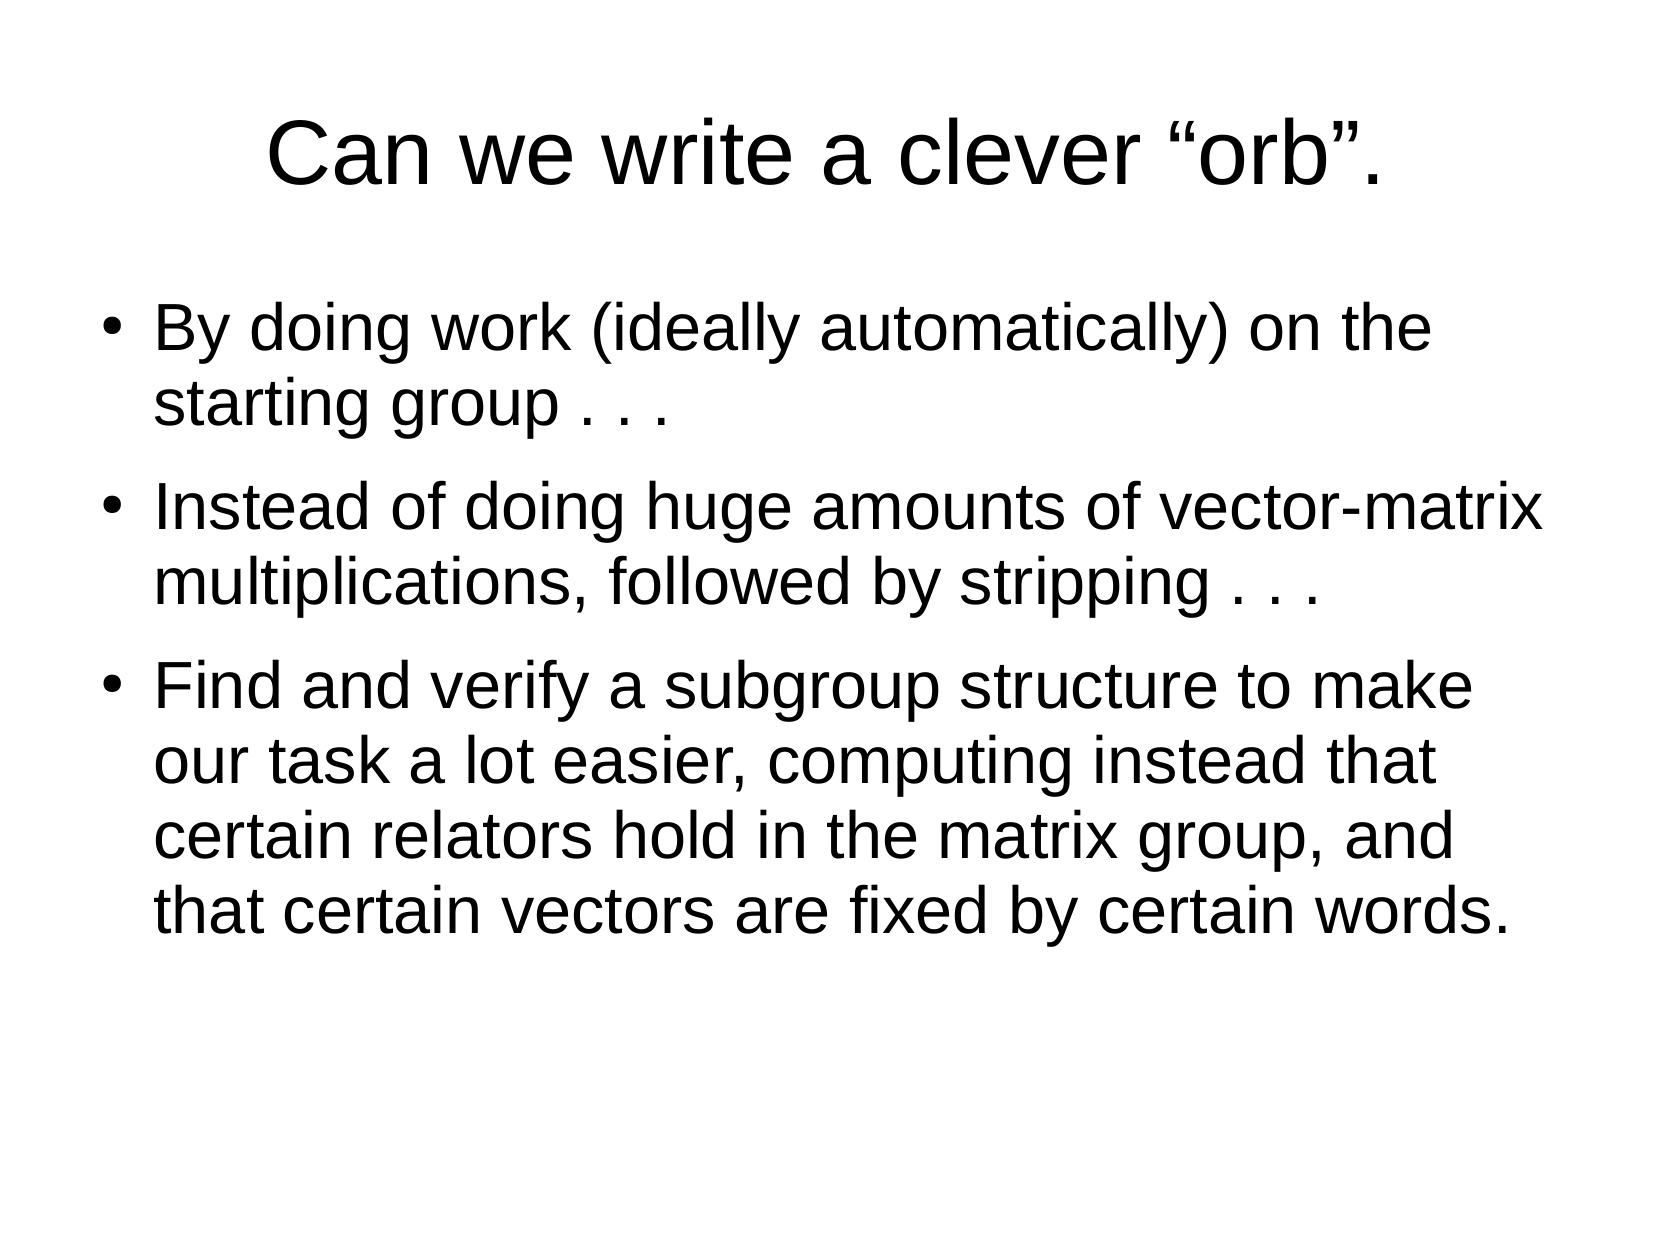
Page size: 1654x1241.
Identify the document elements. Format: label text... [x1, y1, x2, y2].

title Can we write a clever “orb”. [82, 49, 1571, 257]
list By doing work (ideally automatically) on the starting group . . . Instead of doing huge amounts of vector-matrix multiplications, followed by stripping . . . Find and verify a subgroup structure to make our task a lot easier, computing instead that certain relators hold in the matrix group, and that certain vectors are fixed by certain words. [82, 290, 1571, 1109]
